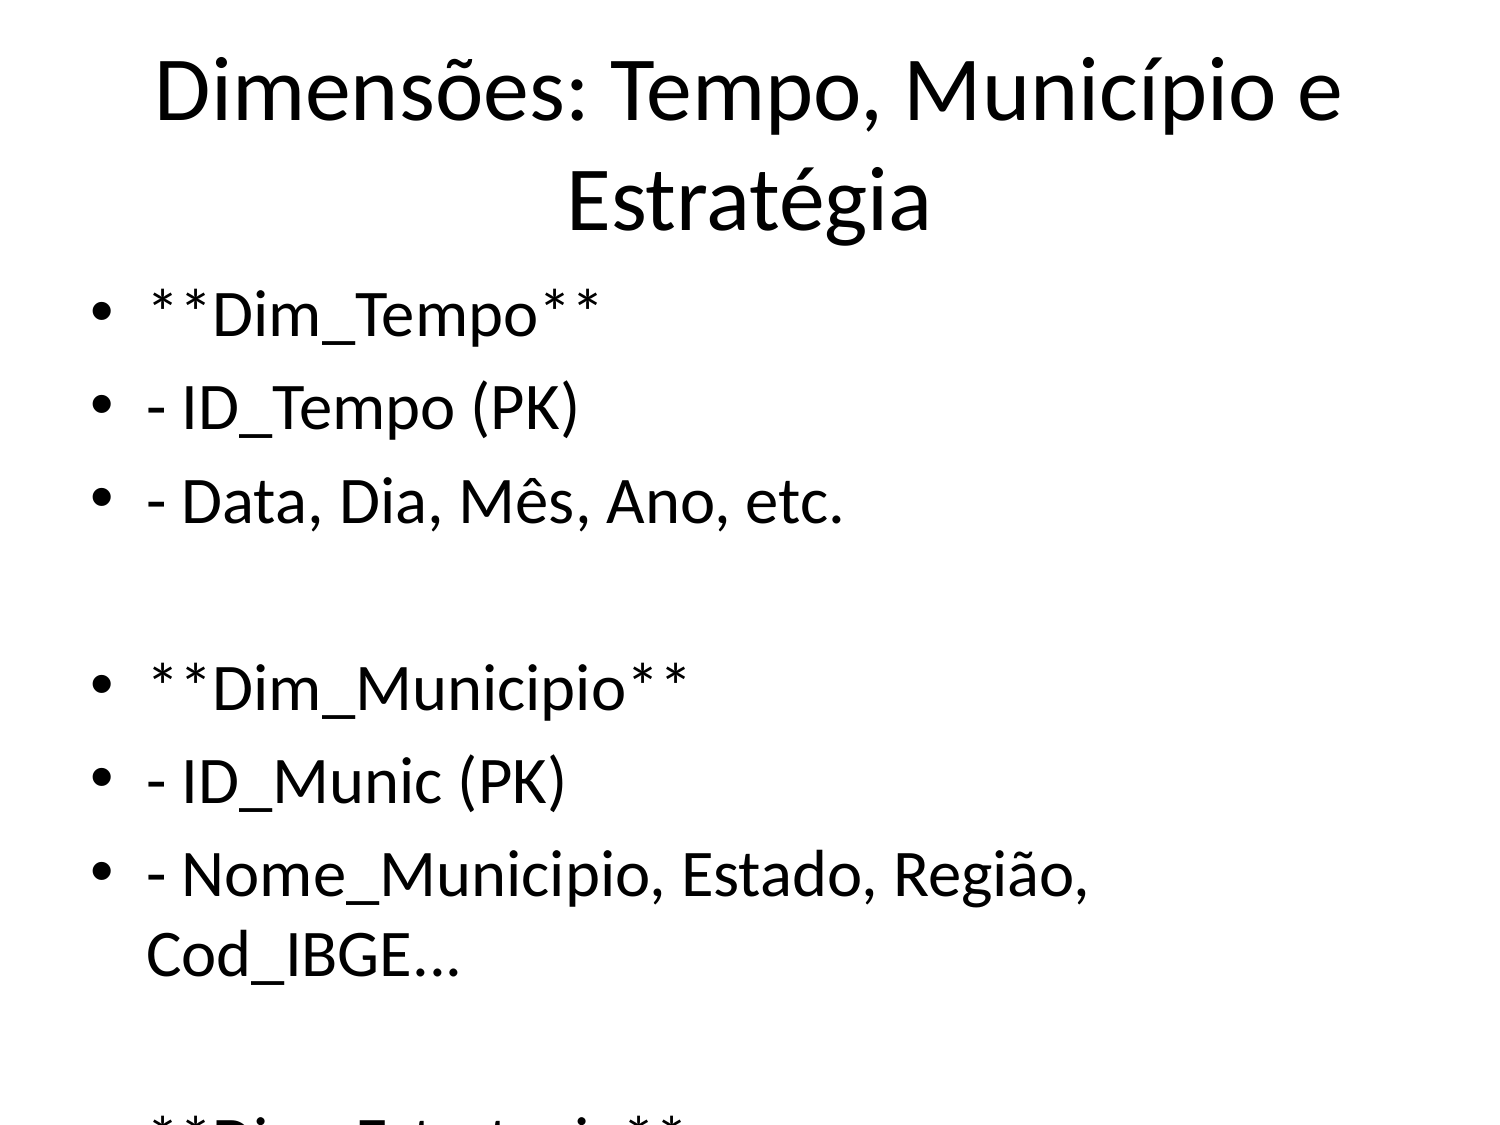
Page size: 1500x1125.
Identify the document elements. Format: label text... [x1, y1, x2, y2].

list **Dim_Tempo** - ID_Tempo (PK) - Data, Dia, Mês, Ano, etc. **Dim_Municipio** - ID_Munic (PK) - Nome_Municipio, Estado, Região, Cod_IBGE... **Dim_Estrategia** - ID_Estrategia (PK) - Nome_Estrategia, Tipo_Estrategia, Equipe_Responsavel... [75, 262, 1425, 1005]
title Dimensões: Tempo, Município e Estratégia [75, 45, 1425, 233]
